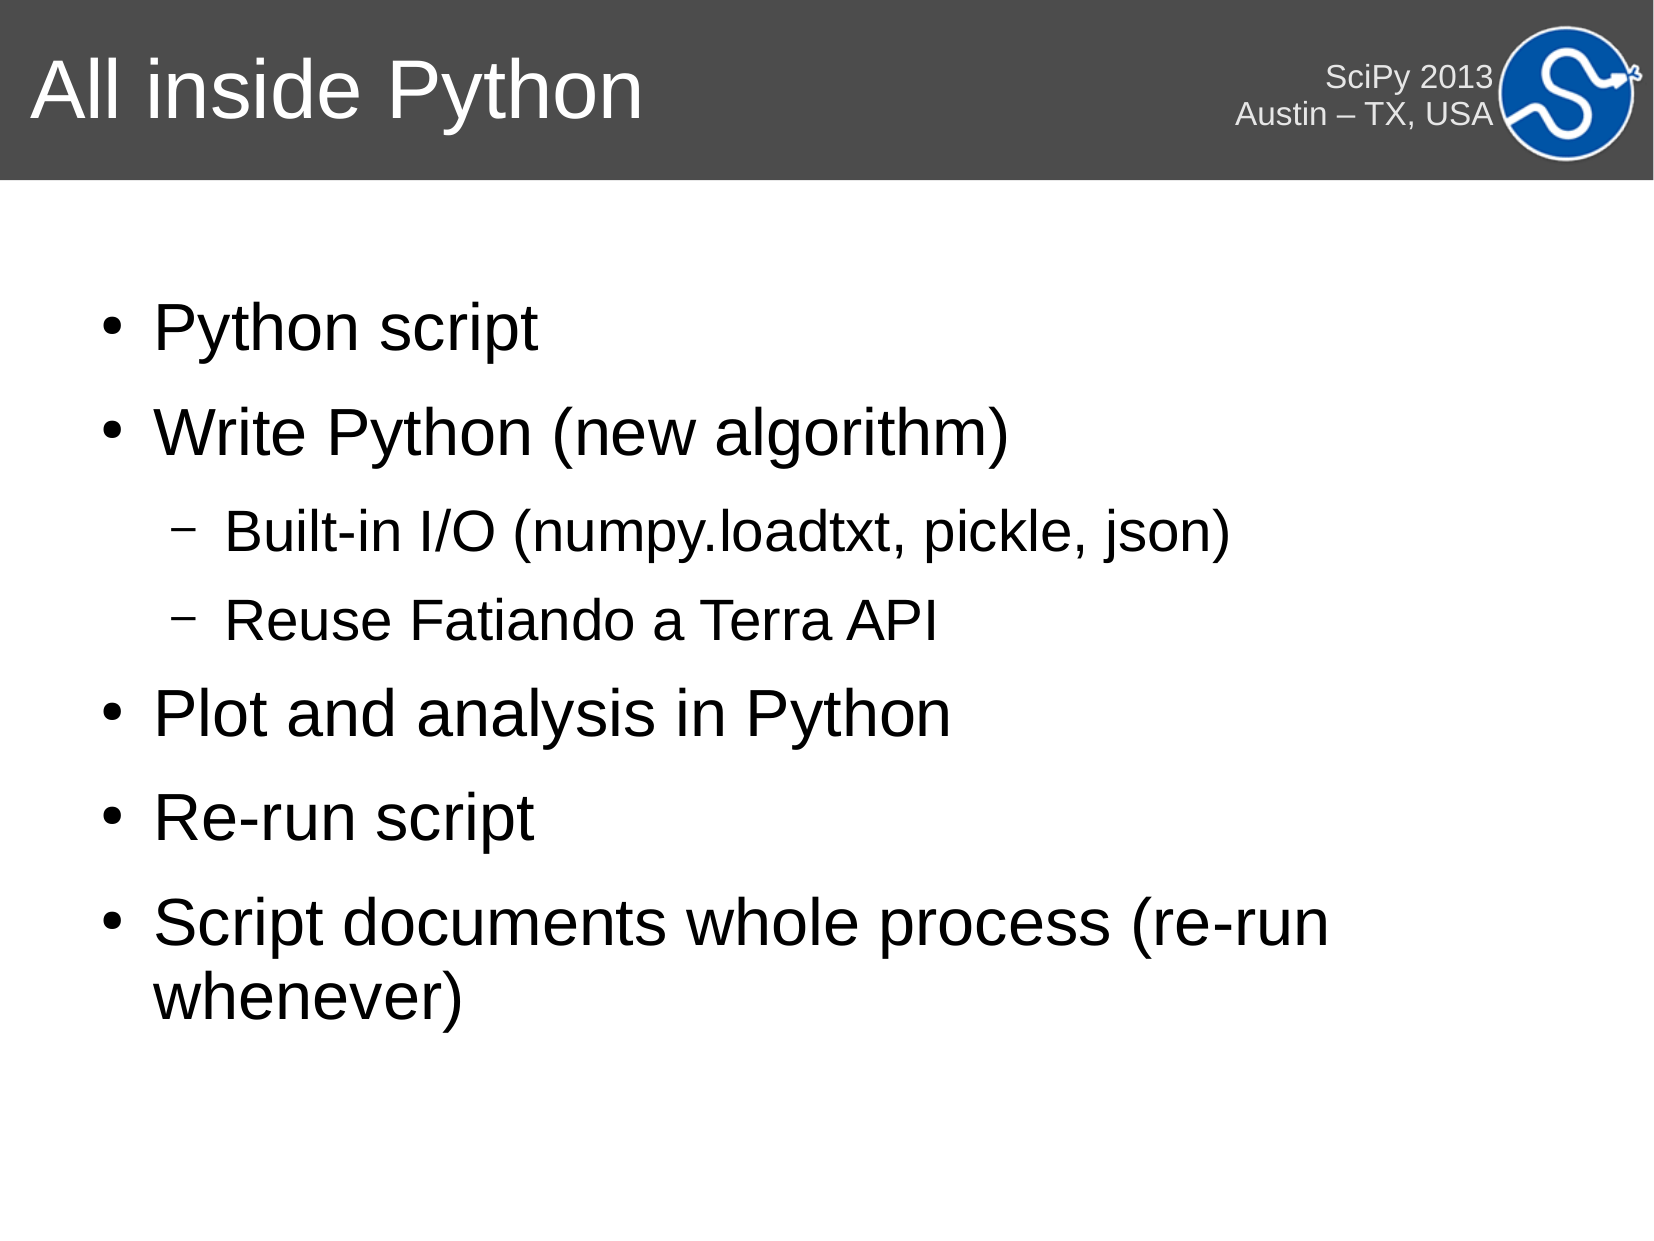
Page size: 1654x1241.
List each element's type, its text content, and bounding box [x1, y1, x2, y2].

picture [1496, 25, 1647, 165]
list Python script Write Python (new algorithm) Built-in I/O (numpy.loadtxt, pickle, json) Reuse Fatiando a Terra API Plot and analysis in Python Re-run script Script documents whole process (re-run whenever) [82, 290, 1538, 1216]
title All inside Python [30, 0, 1201, 181]
